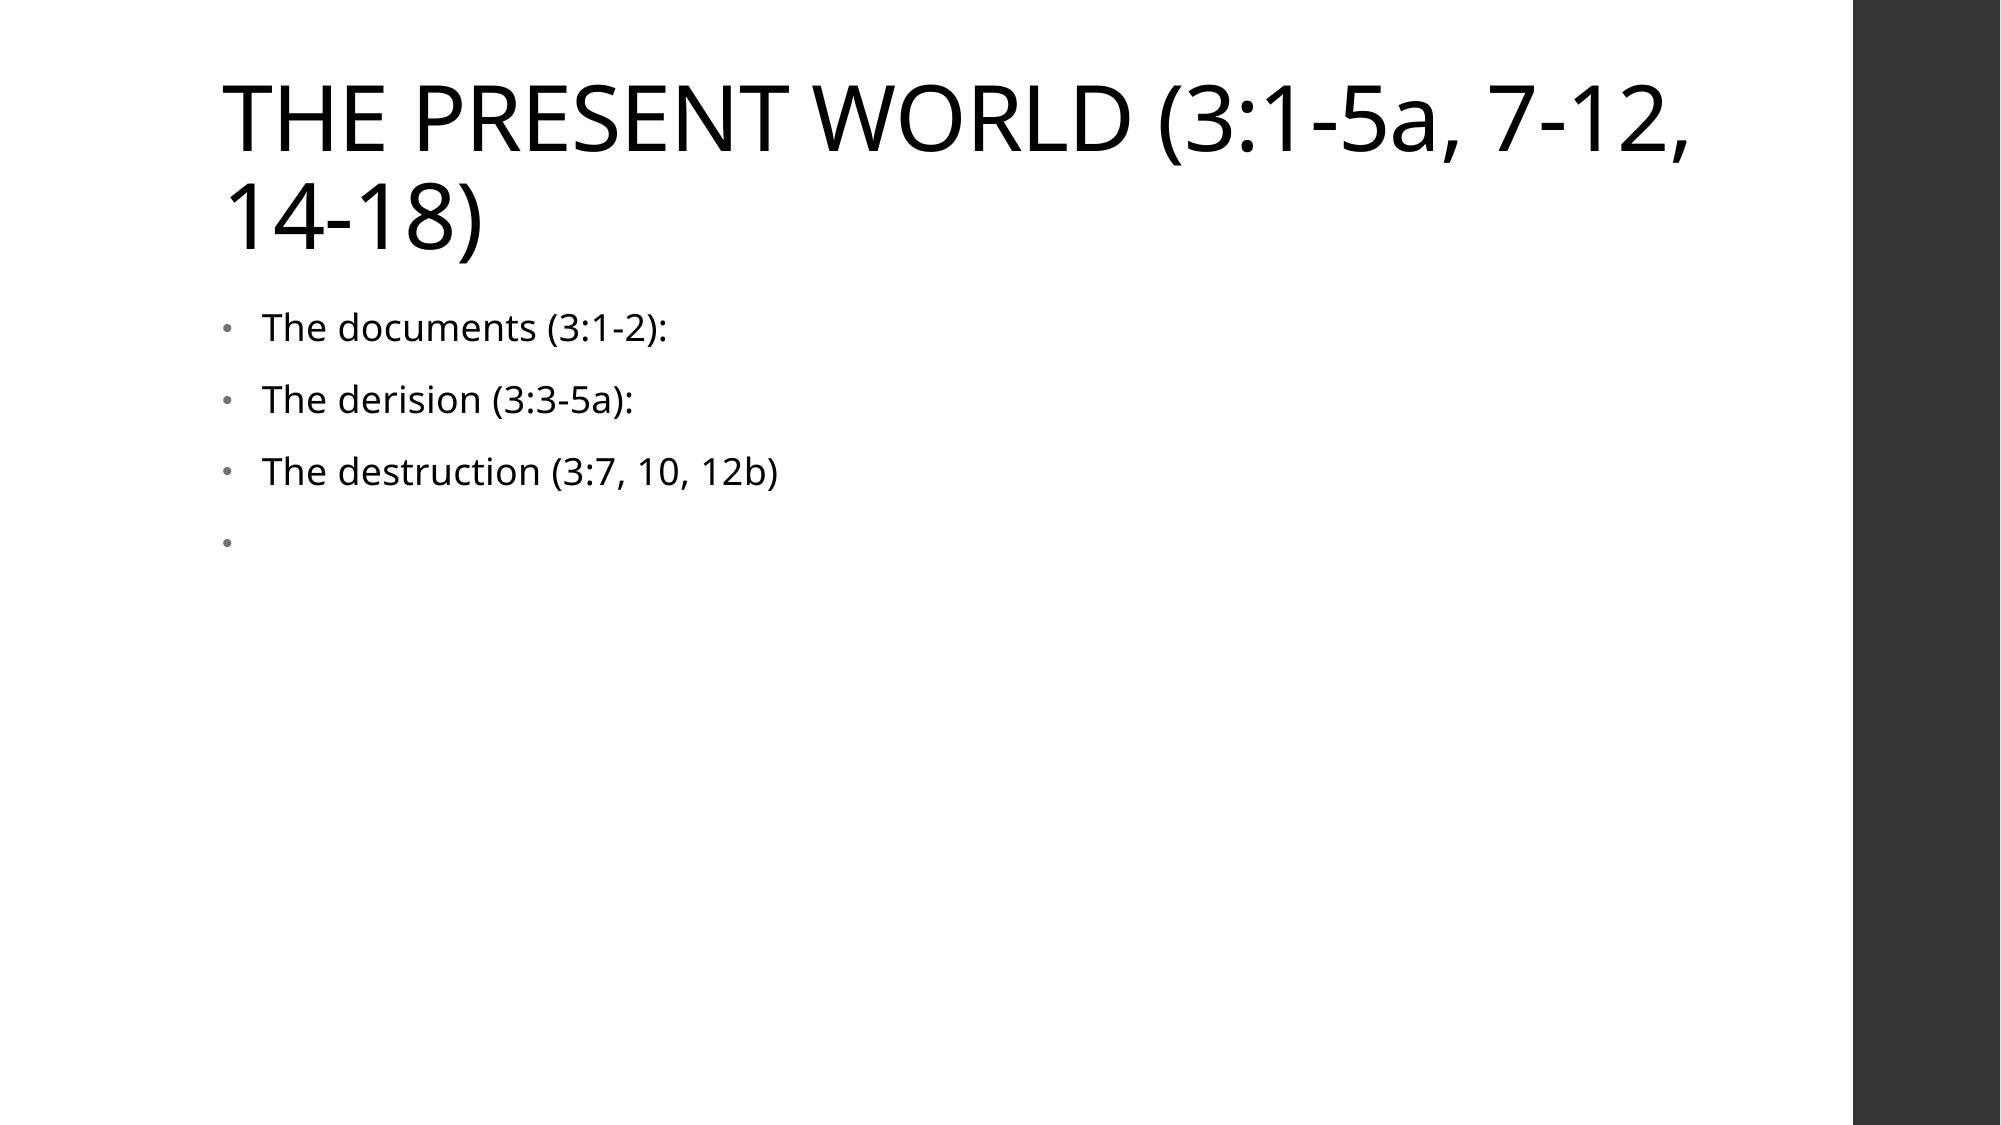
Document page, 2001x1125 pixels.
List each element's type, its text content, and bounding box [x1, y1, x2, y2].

list The documents (3:1-2): The derision (3:3-5a): The destruction (3:7, 10, 12b) [206, 299, 1617, 1014]
title THE PRESENT WORLD (3:1-5a, 7-12, 14-18) [206, 60, 1797, 278]
